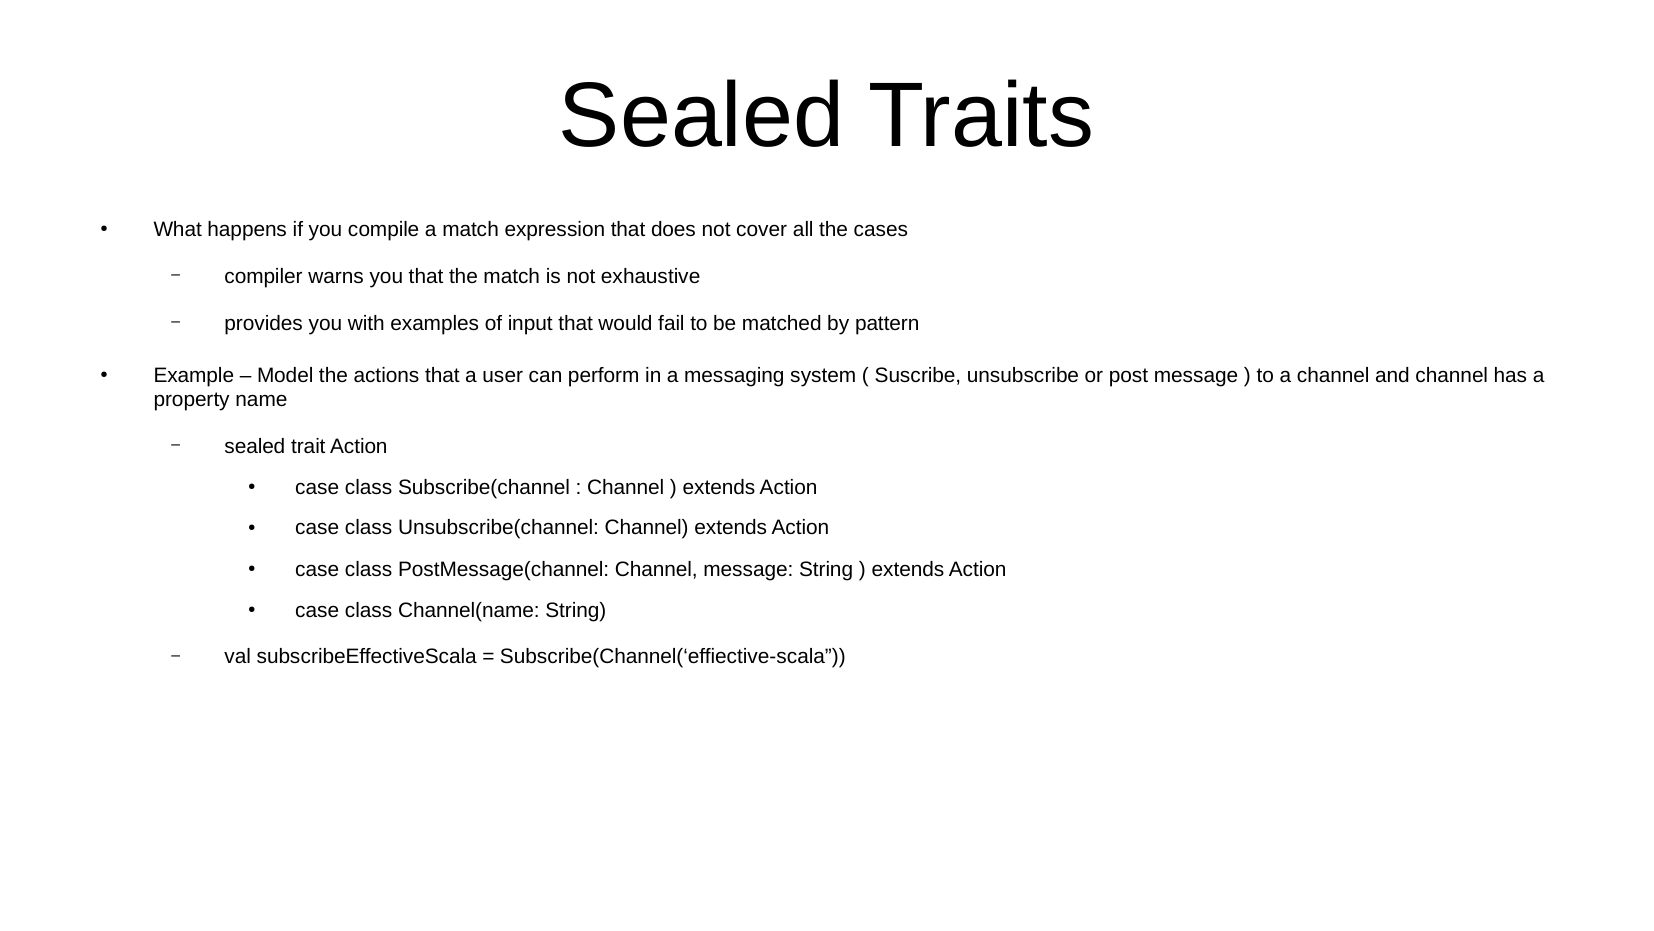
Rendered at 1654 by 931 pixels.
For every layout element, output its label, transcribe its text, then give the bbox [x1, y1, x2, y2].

title Sealed Traits [82, 37, 1571, 193]
list What happens if you compile a match expression that does not cover all the cases compiler warns you that the match is not exhaustive provides you with examples of input that would fail to be matched by pattern Example – Model the actions that a user can perform in a messaging system ( Suscribe, unsubscribe or post message ) to a channel and channel has a property name sealed trait Action case class Subscribe(channel : Channel ) extends Action case class Unsubscribe(channel: Channel) extends Action case class PostMessage(channel: Channel, message: String ) extends Action case class Channel(name: String) val subscribeEffectiveScala = Subscribe(Channel(‘effiective-scala”)) [82, 217, 1621, 916]
